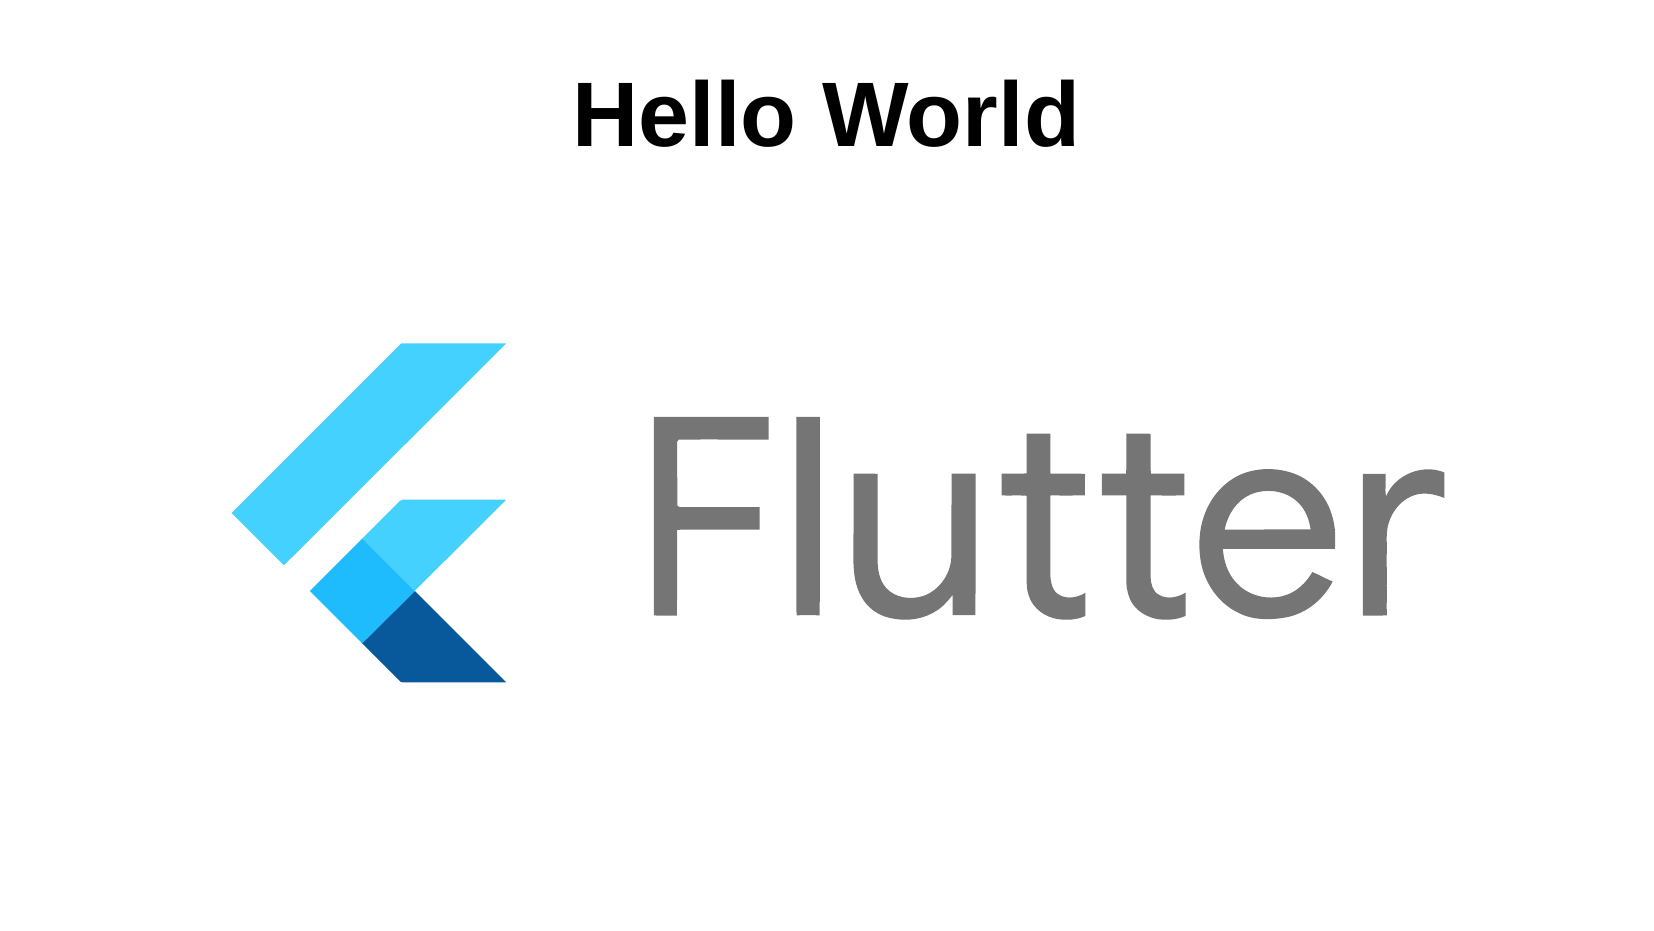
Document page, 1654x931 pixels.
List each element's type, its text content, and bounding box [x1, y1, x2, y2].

picture [225, 337, 1454, 689]
title Hello World [82, 37, 1571, 193]
